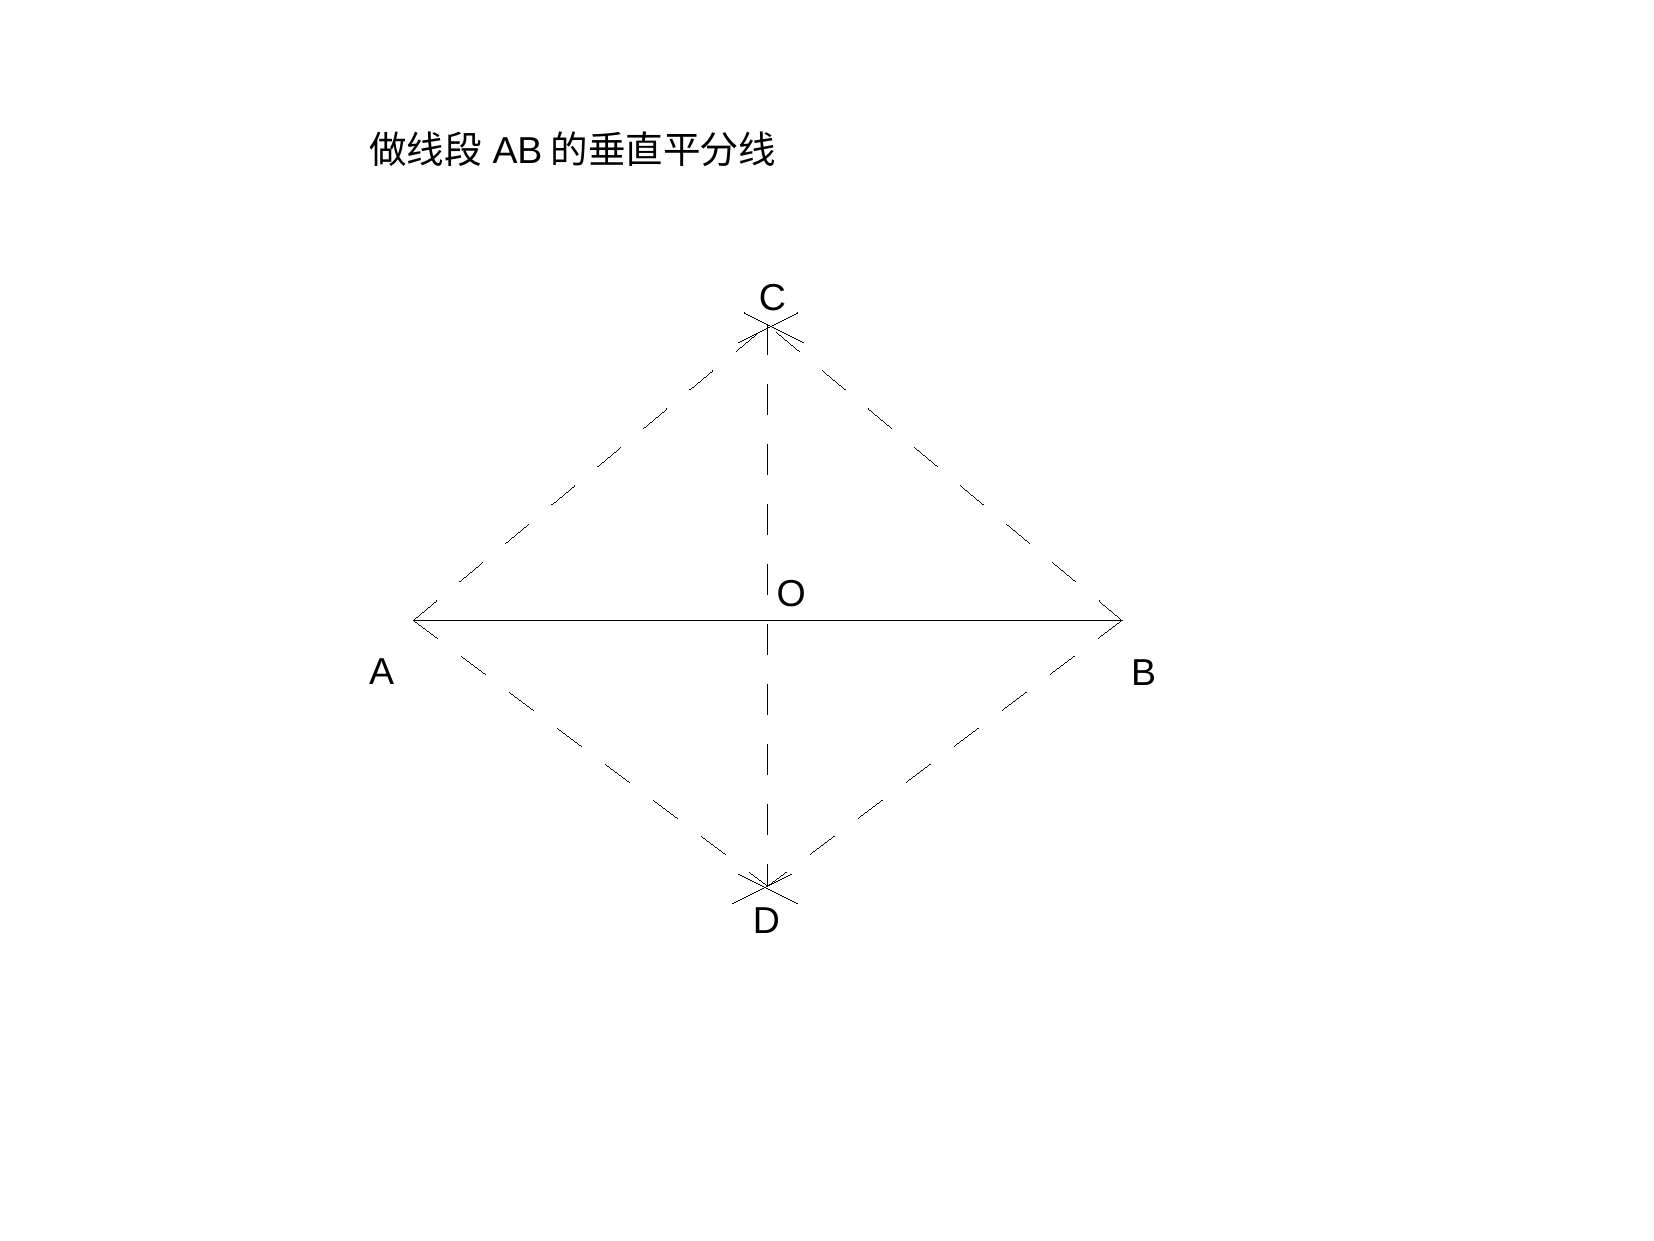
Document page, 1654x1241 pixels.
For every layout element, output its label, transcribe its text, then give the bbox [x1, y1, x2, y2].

text_box C [744, 269, 798, 327]
text_box B [1116, 643, 1171, 701]
text_box O [761, 564, 815, 622]
text_box A [354, 643, 409, 701]
text_box D [738, 891, 795, 949]
text_box 做线段AB的垂直平分线 [354, 112, 784, 170]
